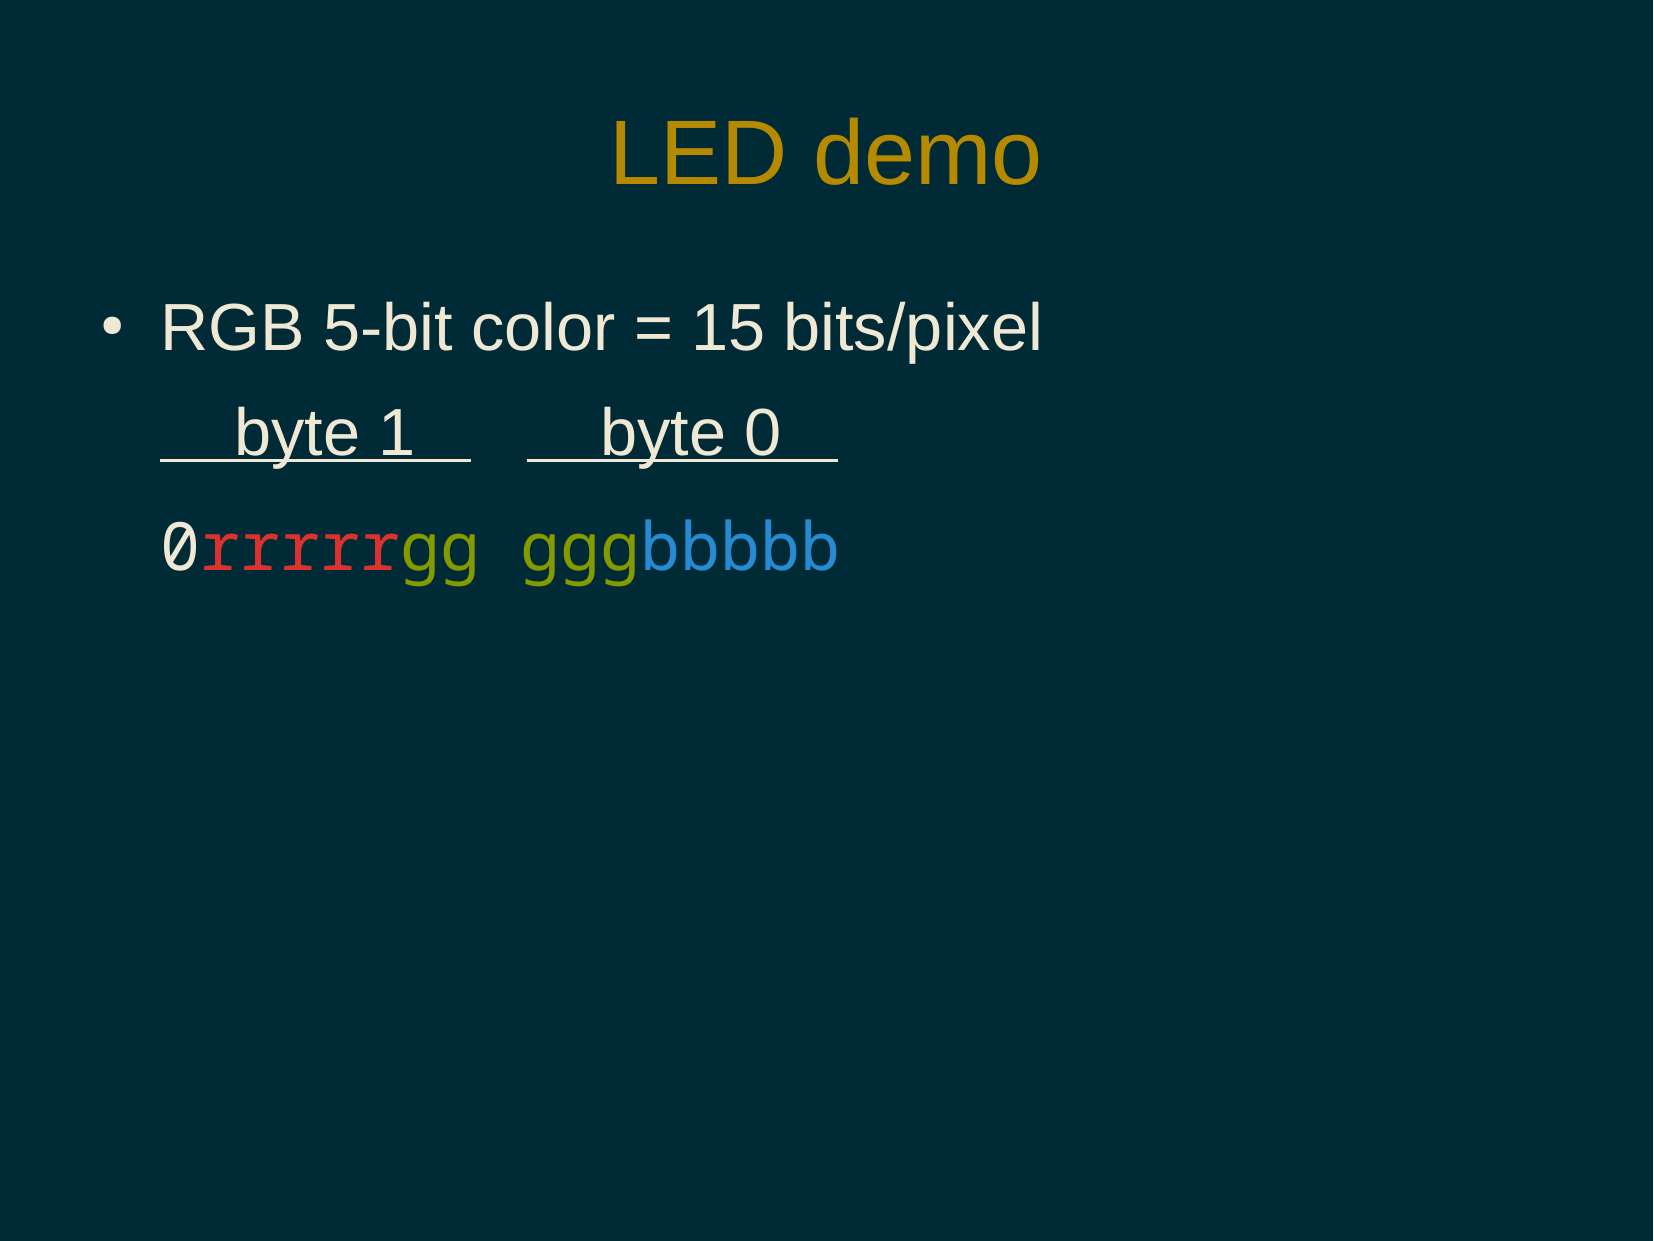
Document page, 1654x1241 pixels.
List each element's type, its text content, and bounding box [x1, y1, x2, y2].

list RGB 5-bit color = 15 bits/pixel byte 1 byte 0 0rrrrrgg gggbbbbb [82, 290, 1571, 1010]
title LED demo [82, 49, 1571, 257]
